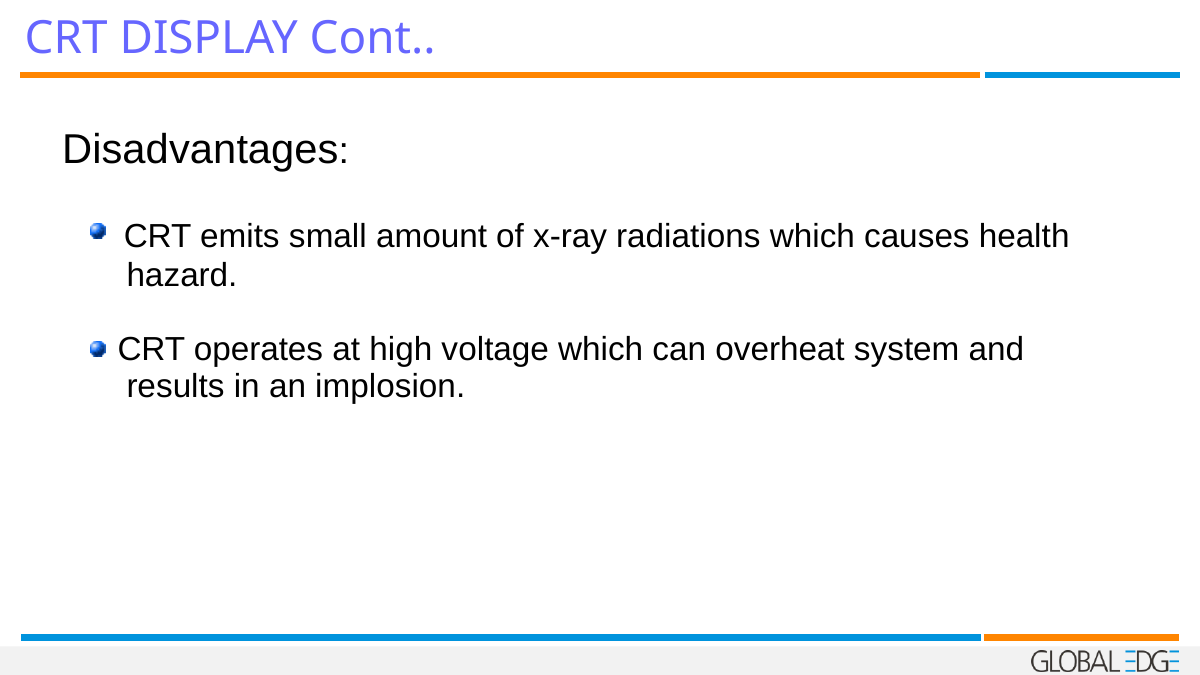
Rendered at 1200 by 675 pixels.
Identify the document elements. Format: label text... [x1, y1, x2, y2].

text_box Disadvantages: CRT emits small amount of x-ray radiations which causes health hazard. CRT operates at high voltage which can overheat system and results in an implosion. [47, 118, 1095, 414]
picture [1031, 650, 1179, 672]
picture [90, 223, 106, 239]
title CRT DISPLAY Cont.. [12, 9, 1088, 64]
picture [90, 341, 106, 358]
